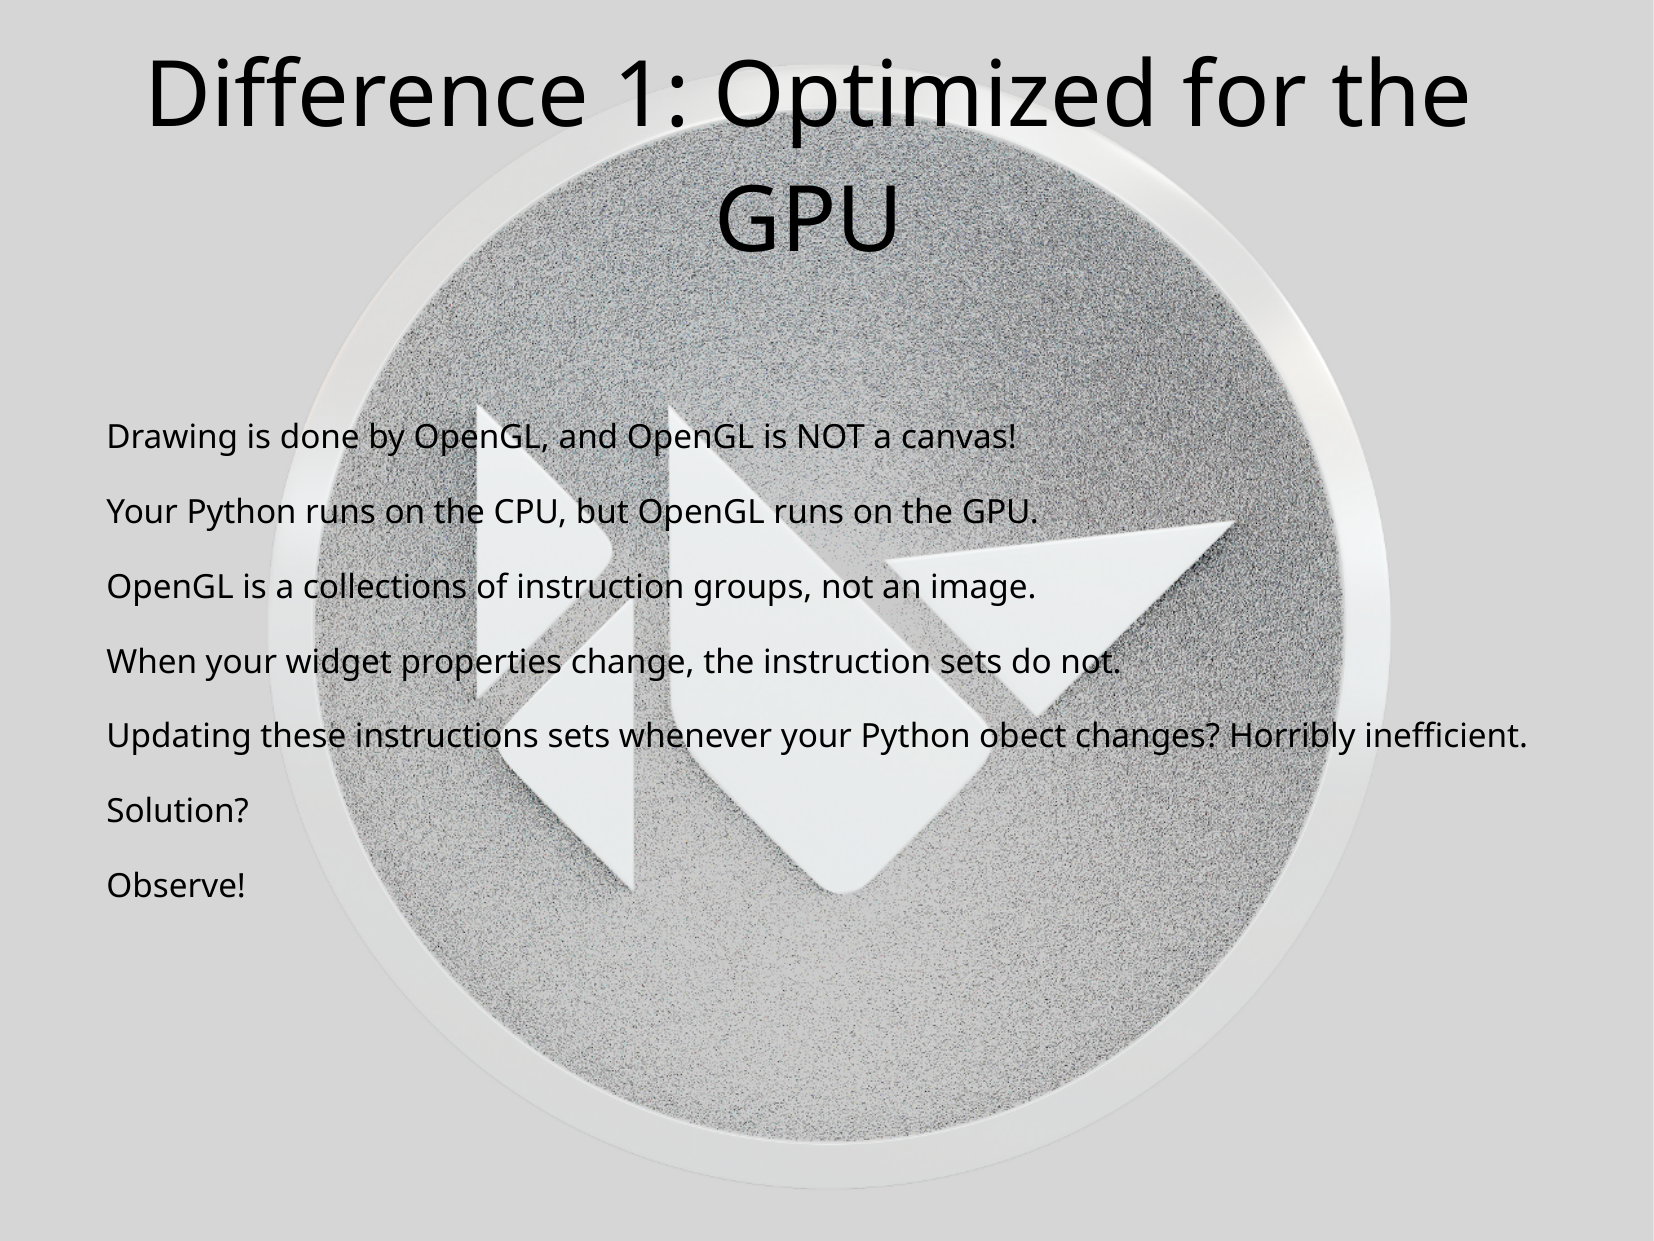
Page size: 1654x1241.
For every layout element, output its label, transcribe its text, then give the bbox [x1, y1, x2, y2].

list Drawing is done by OpenGL, and OpenGL is NOT a canvas! Your Python runs on the CPU, but OpenGL runs on the GPU. OpenGL is a collections of instruction groups, not an image. When your widget properties change, the instruction sets do not. Updating these instructions sets whenever your Python obect changes? Horribly inefficient. Solution? Observe! [106, 413, 1595, 955]
title Difference 1: Optimized for the GPU [82, 49, 1536, 257]
picture [0, 0, 1654, 1241]
